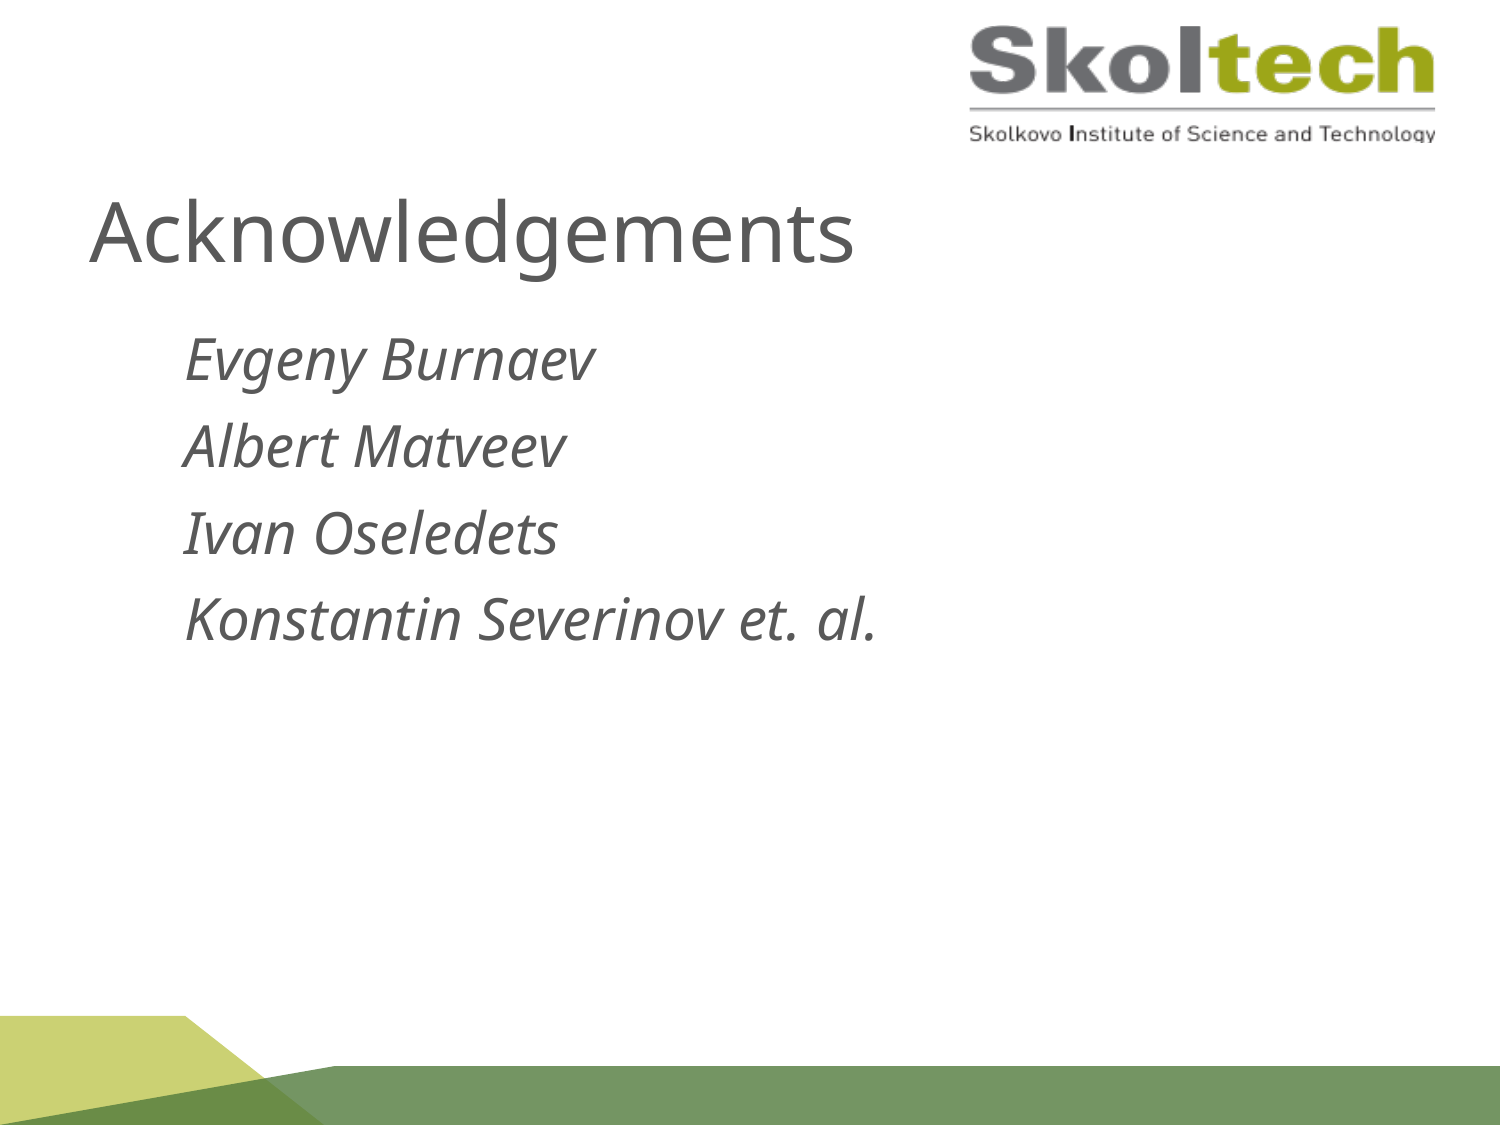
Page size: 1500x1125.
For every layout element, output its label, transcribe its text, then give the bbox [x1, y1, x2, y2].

list Evgeny Burnaev Albert Matveev Ivan Oseledets Konstantin Severinov et. al. [169, 314, 1500, 903]
title Acknowledgements [74, 184, 1436, 275]
